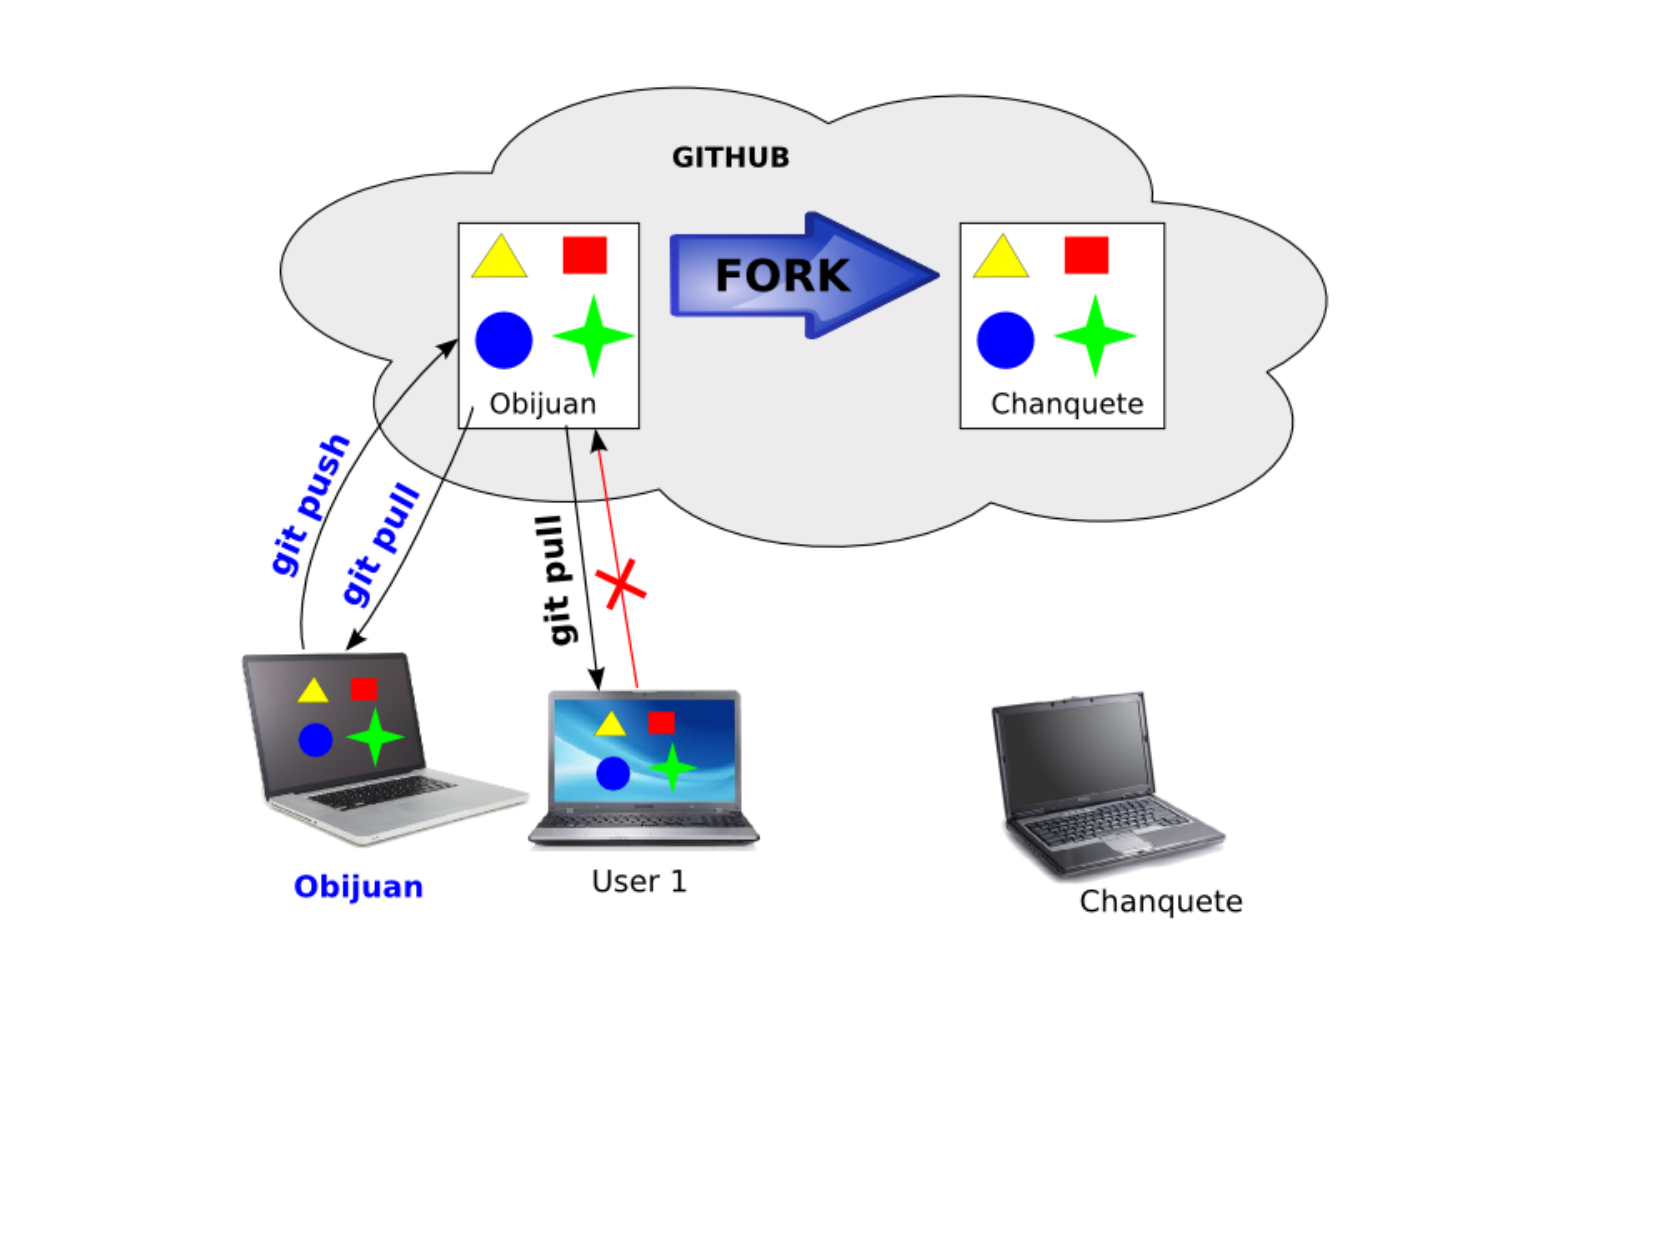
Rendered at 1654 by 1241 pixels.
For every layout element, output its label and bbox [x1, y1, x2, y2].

picture [225, 61, 1352, 946]
